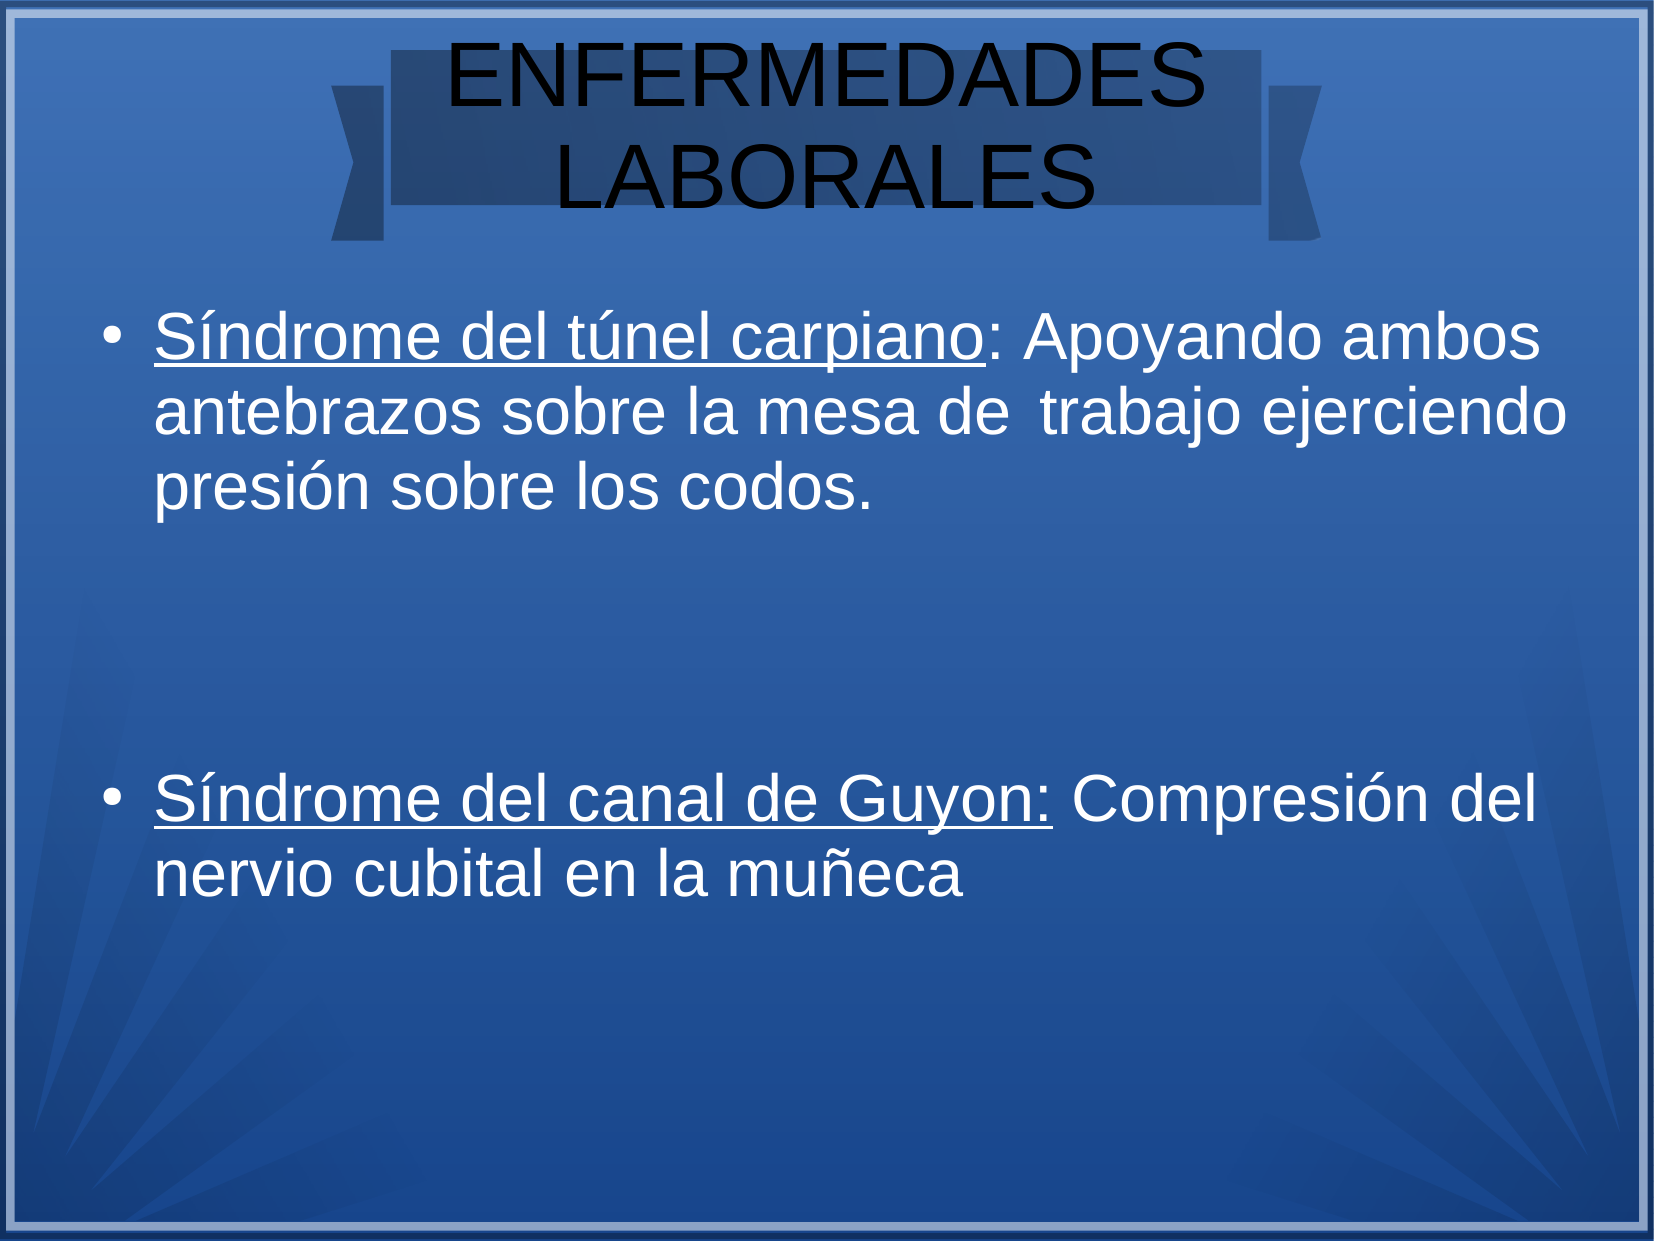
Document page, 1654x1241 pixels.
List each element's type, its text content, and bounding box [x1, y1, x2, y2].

title ENFERMEDADES LABORALES [389, 23, 1264, 229]
list Síndrome del túnel carpiano: Apoyando ambos antebrazos sobre la mesa de trabajo ejerciendo presión sobre los codos. Síndrome del canal de Guyon: Compresión del nervio cubital en la muñeca [82, 299, 1571, 1241]
